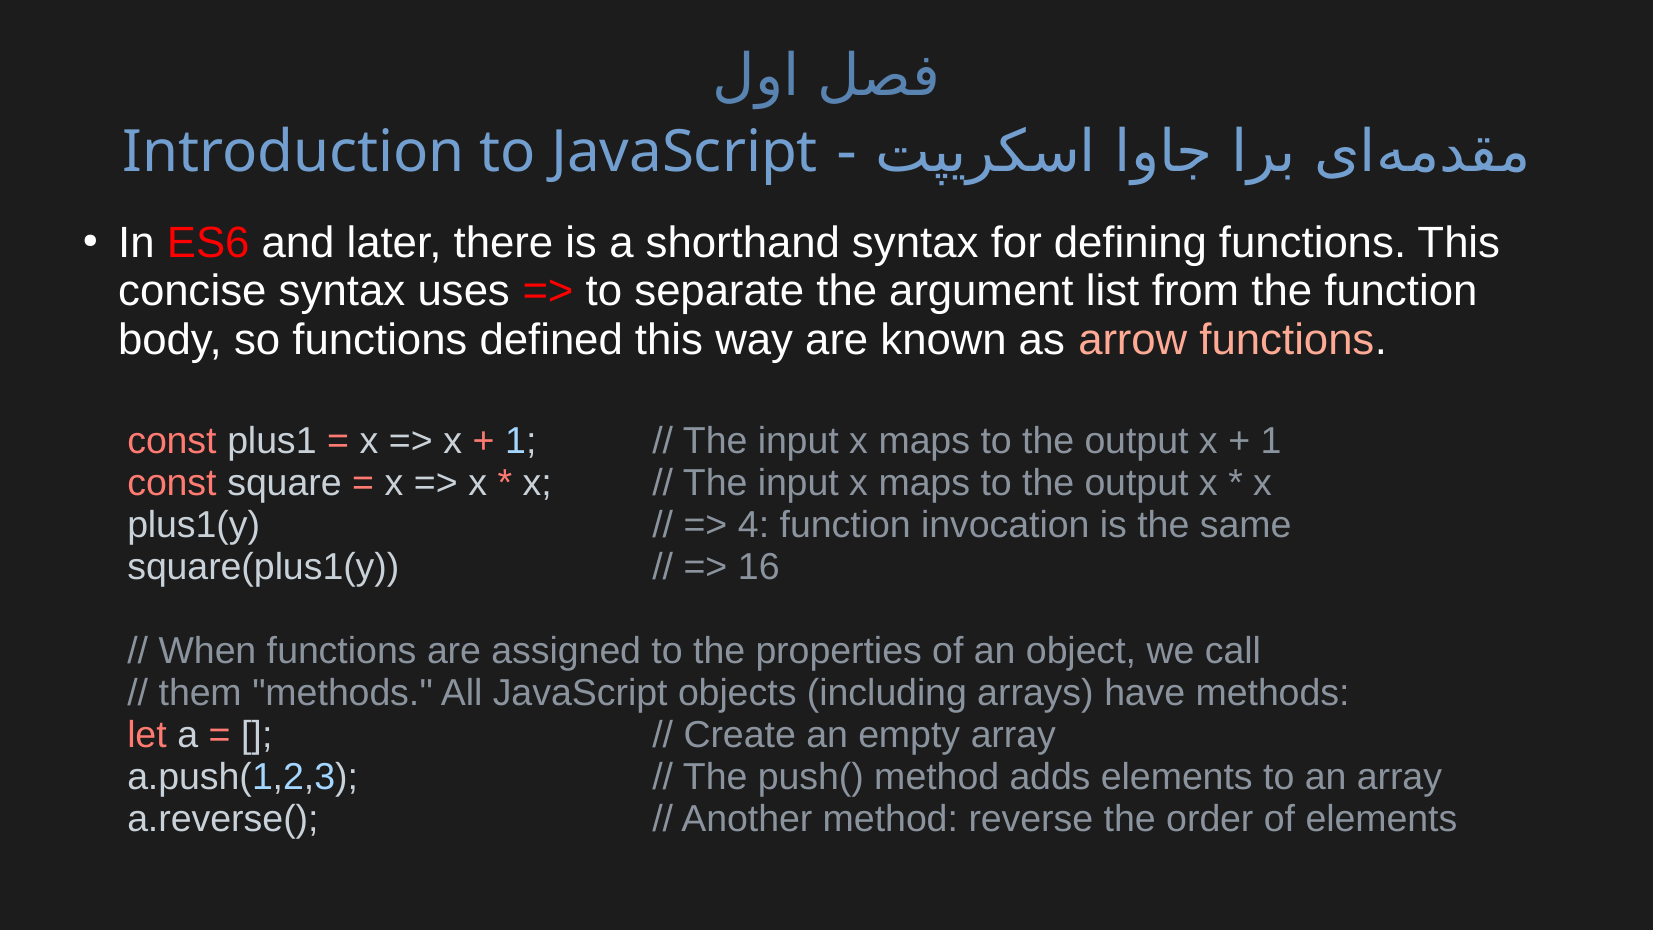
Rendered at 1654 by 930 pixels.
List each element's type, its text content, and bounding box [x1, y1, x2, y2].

text_box const plus1 = x => x + 1; // The input x maps to the output x + 1 const square = x => x * x; // The input x maps to the output x * x plus1(y) // => 4: function invocation is the same square(plus1(y)) // => 16 // When functions are assigned to the properties of an object, we call // them "methods." All JavaScript objects (including arrays) have methods: let a = []; // Create an empty array a.push(1,2,3); // The push() method adds elements to an array a.reverse(); // Another method: reverse the order of elements [112, 412, 1538, 855]
title فصل اول مقدمه‌ای برا جاوا اسکریپت - Introduction to JavaScript [82, 37, 1571, 193]
list In ES6 and later, there is a shorthand syntax for defining functions. This concise syntax uses => to separate the argument list from the function body, so functions defined this way are known as arrow functions. [82, 217, 1571, 376]
